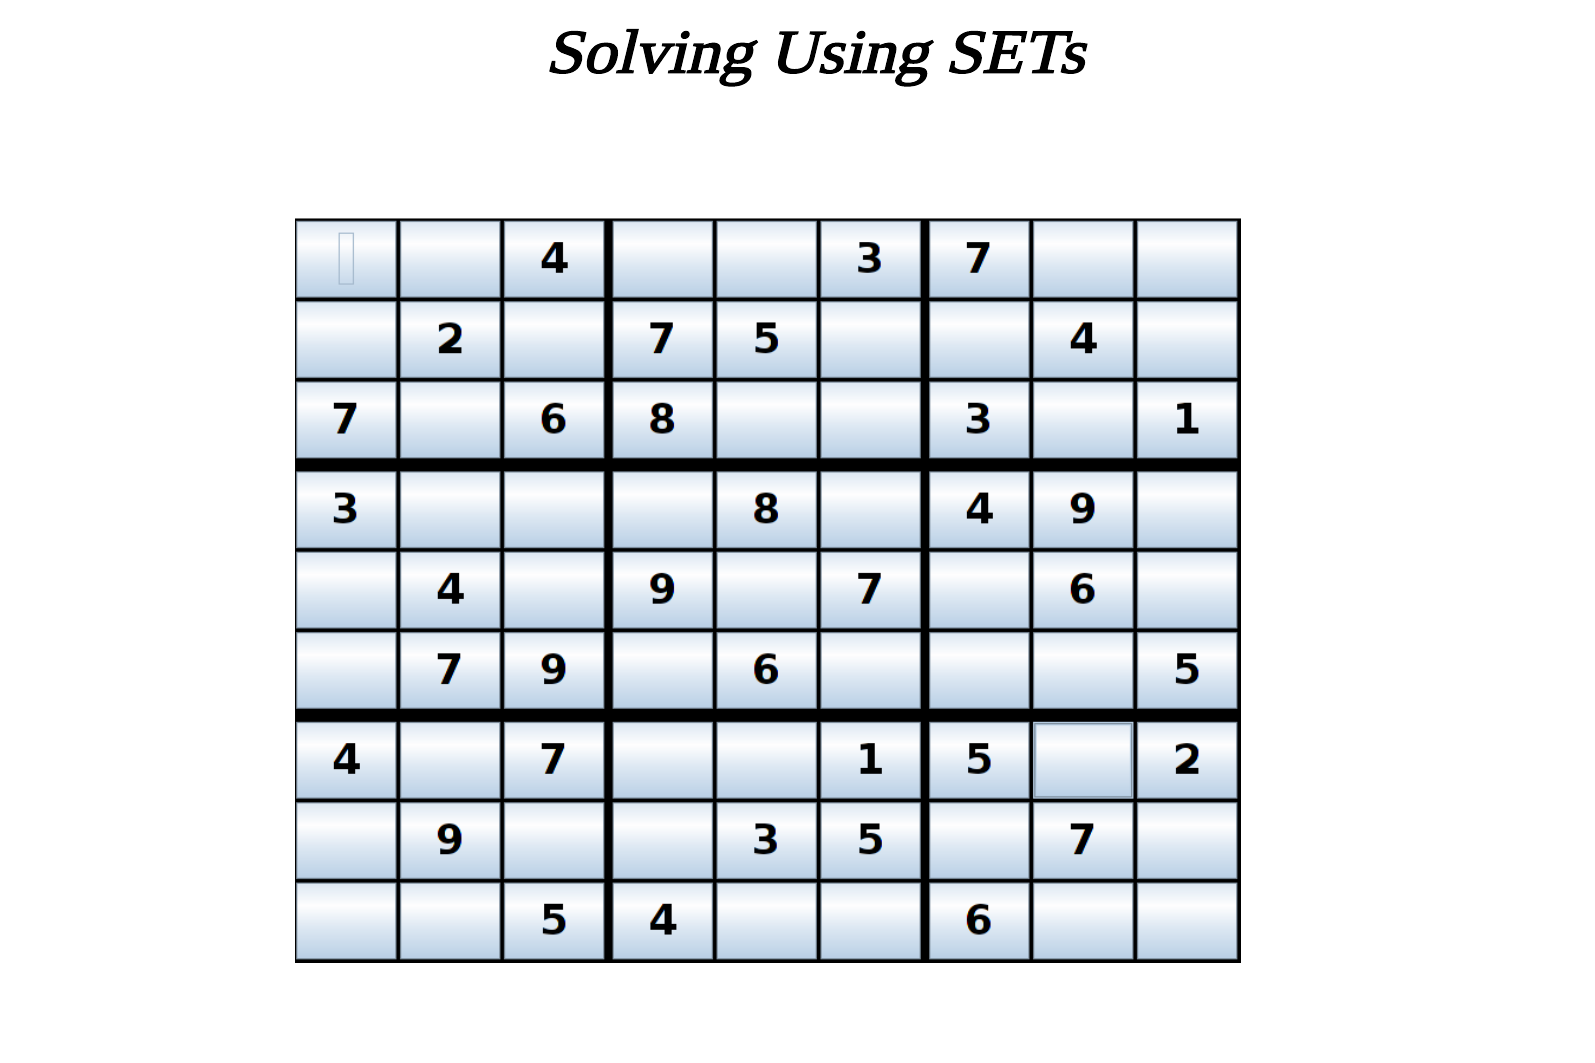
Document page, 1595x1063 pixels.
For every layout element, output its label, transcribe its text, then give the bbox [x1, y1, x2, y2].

text_box Solving Using SETs [983, 32, 1027, 73]
text_box Solving Using SETs [668, 44, 687, 73]
text_box Solving Using SETs [640, 44, 675, 74]
text_box Solving Using SETs [587, 43, 618, 74]
text_box Solving Using SETs [778, 32, 826, 74]
picture [295, 215, 1241, 963]
text_box Solving Using SETs [949, 31, 986, 74]
text_box Solving Using SETs [550, 31, 586, 74]
text_box Solving Using SETs [616, 29, 638, 73]
text_box Solving Using SETs [863, 43, 896, 73]
text_box Solving Using SETs [820, 43, 846, 74]
text_box Solving Using SETs [1061, 43, 1087, 74]
text_box Solving Using SETs [1031, 32, 1072, 73]
text_box Solving Using SETs [844, 44, 863, 73]
text_box Solving Using SETs [720, 40, 758, 86]
text_box Solving Using SETs [895, 40, 933, 86]
text_box Solving Using SETs [687, 43, 720, 73]
